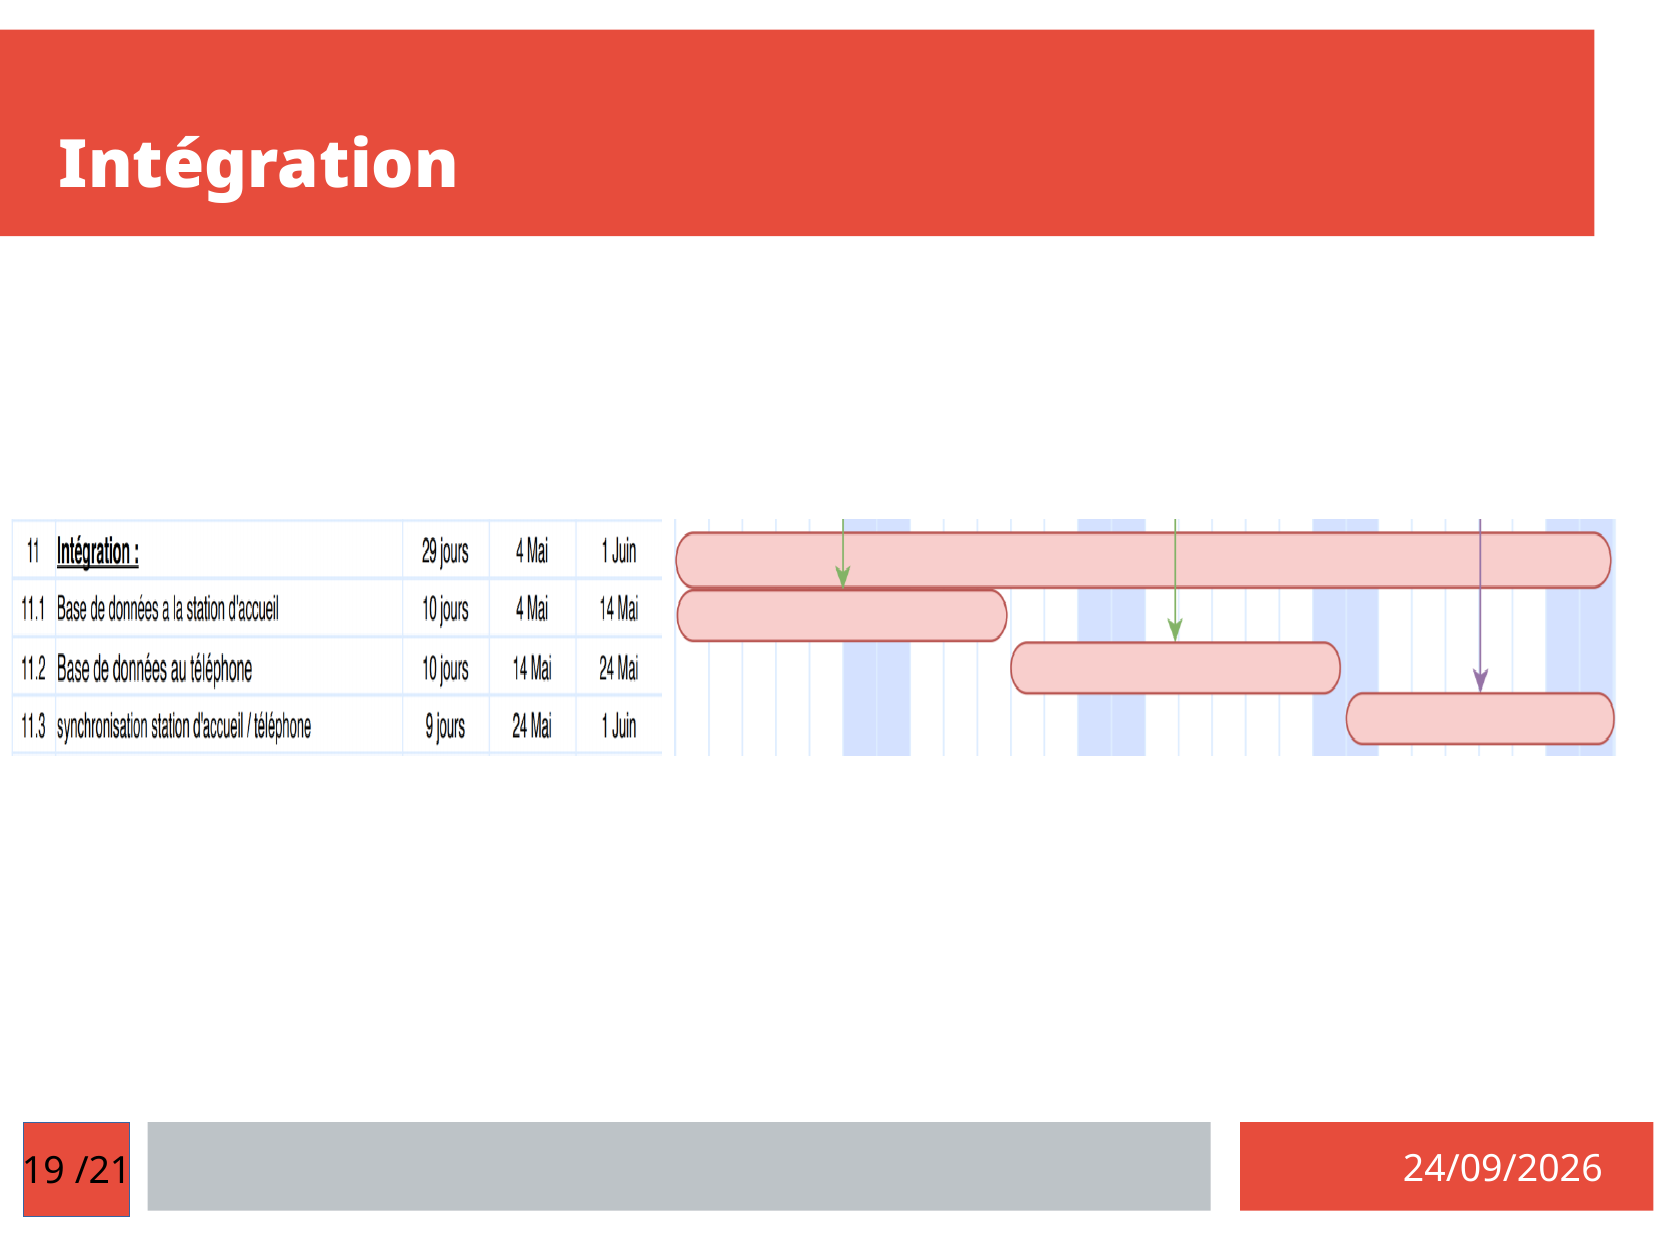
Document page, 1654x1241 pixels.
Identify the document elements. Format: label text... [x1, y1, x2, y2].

text_box <numéro> /21 [23, 1122, 130, 1217]
picture [11, 519, 662, 756]
picture [674, 519, 1619, 756]
text_box 27/01/2020 [1388, 1133, 1634, 1196]
title Intégration [59, 59, 1595, 207]
